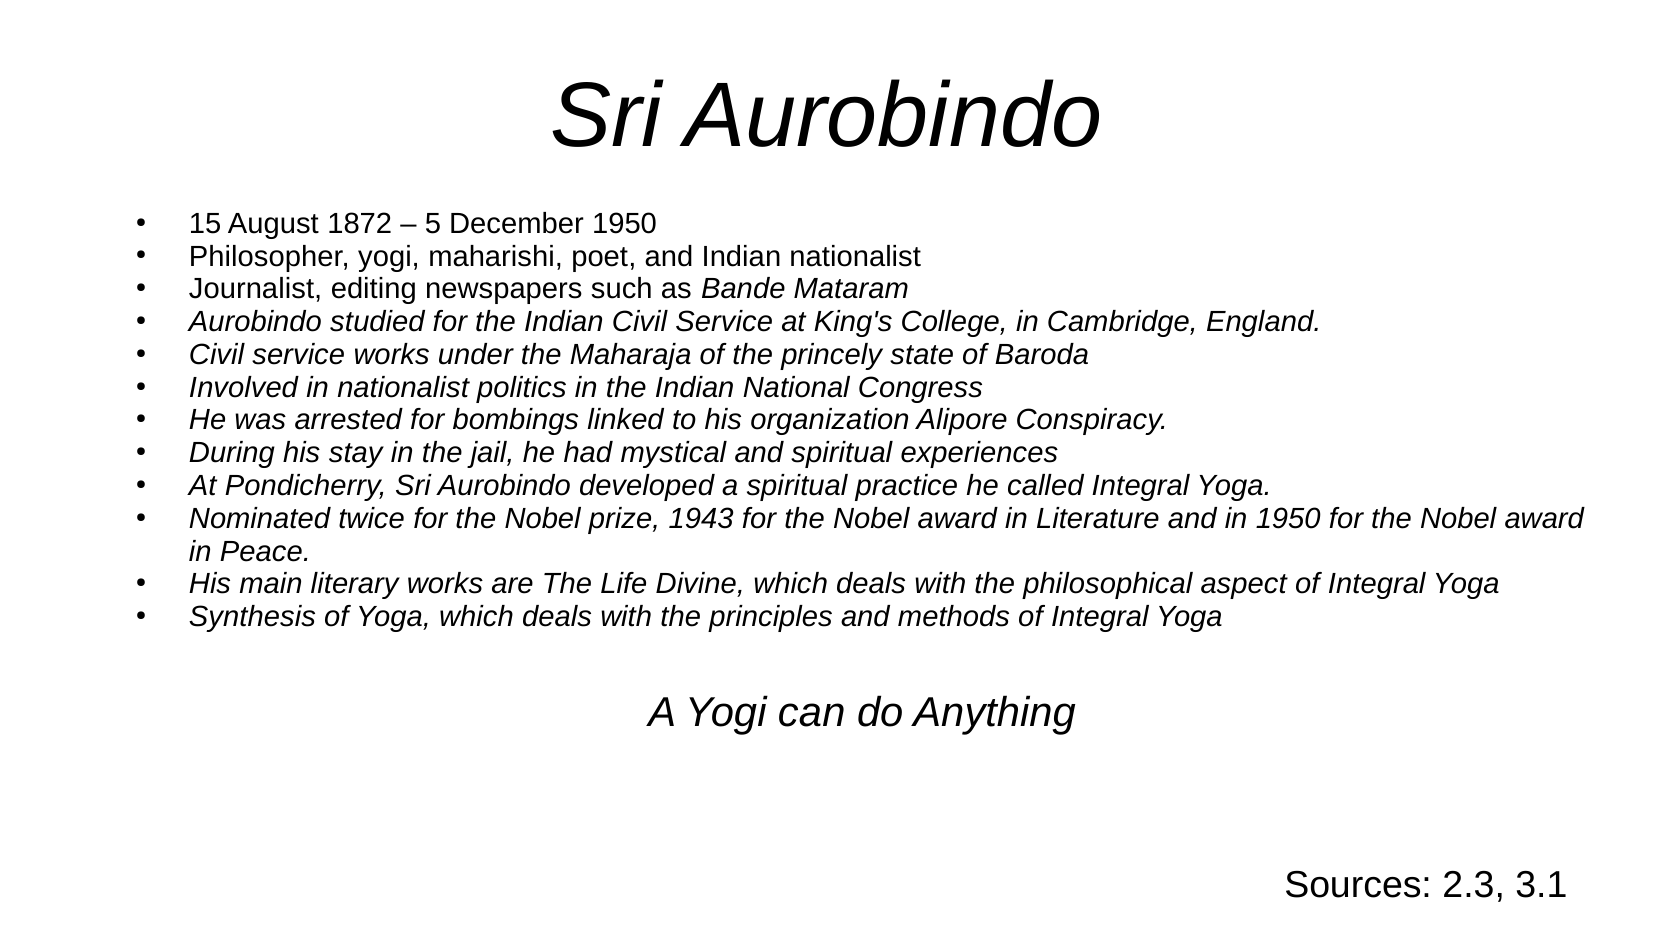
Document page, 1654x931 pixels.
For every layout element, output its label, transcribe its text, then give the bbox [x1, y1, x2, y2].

list 15 August 1872 – 5 December 1950 Philosopher, yogi, maharishi, poet, and Indian nationalist Journalist, editing newspapers such as Bande Mataram Aurobindo studied for the Indian Civil Service at King's College, in Cambridge, England. Civil service works under the Maharaja of the princely state of Baroda Involved in nationalist politics in the Indian National Congress He was arrested for bombings linked to his organization Alipore Conspiracy. During his stay in the jail, he had mystical and spiritual experiences At Pondicherry, Sri Aurobindo developed a spiritual practice he called Integral Yoga. Nominated twice for the Nobel prize, 1943 for the Nobel award in Literature and in 1950 for the Nobel award in Peace. His main literary works are The Life Divine, which deals with the philosophical aspect of Integral Yoga Synthesis of Yoga, which deals with the principles and methods of Integral Yoga A Yogi can do Anything [118, 206, 1607, 886]
text_box Sources: 2.3, 3.1 [1269, 856, 1604, 914]
title Sri Aurobindo [82, 37, 1571, 193]
